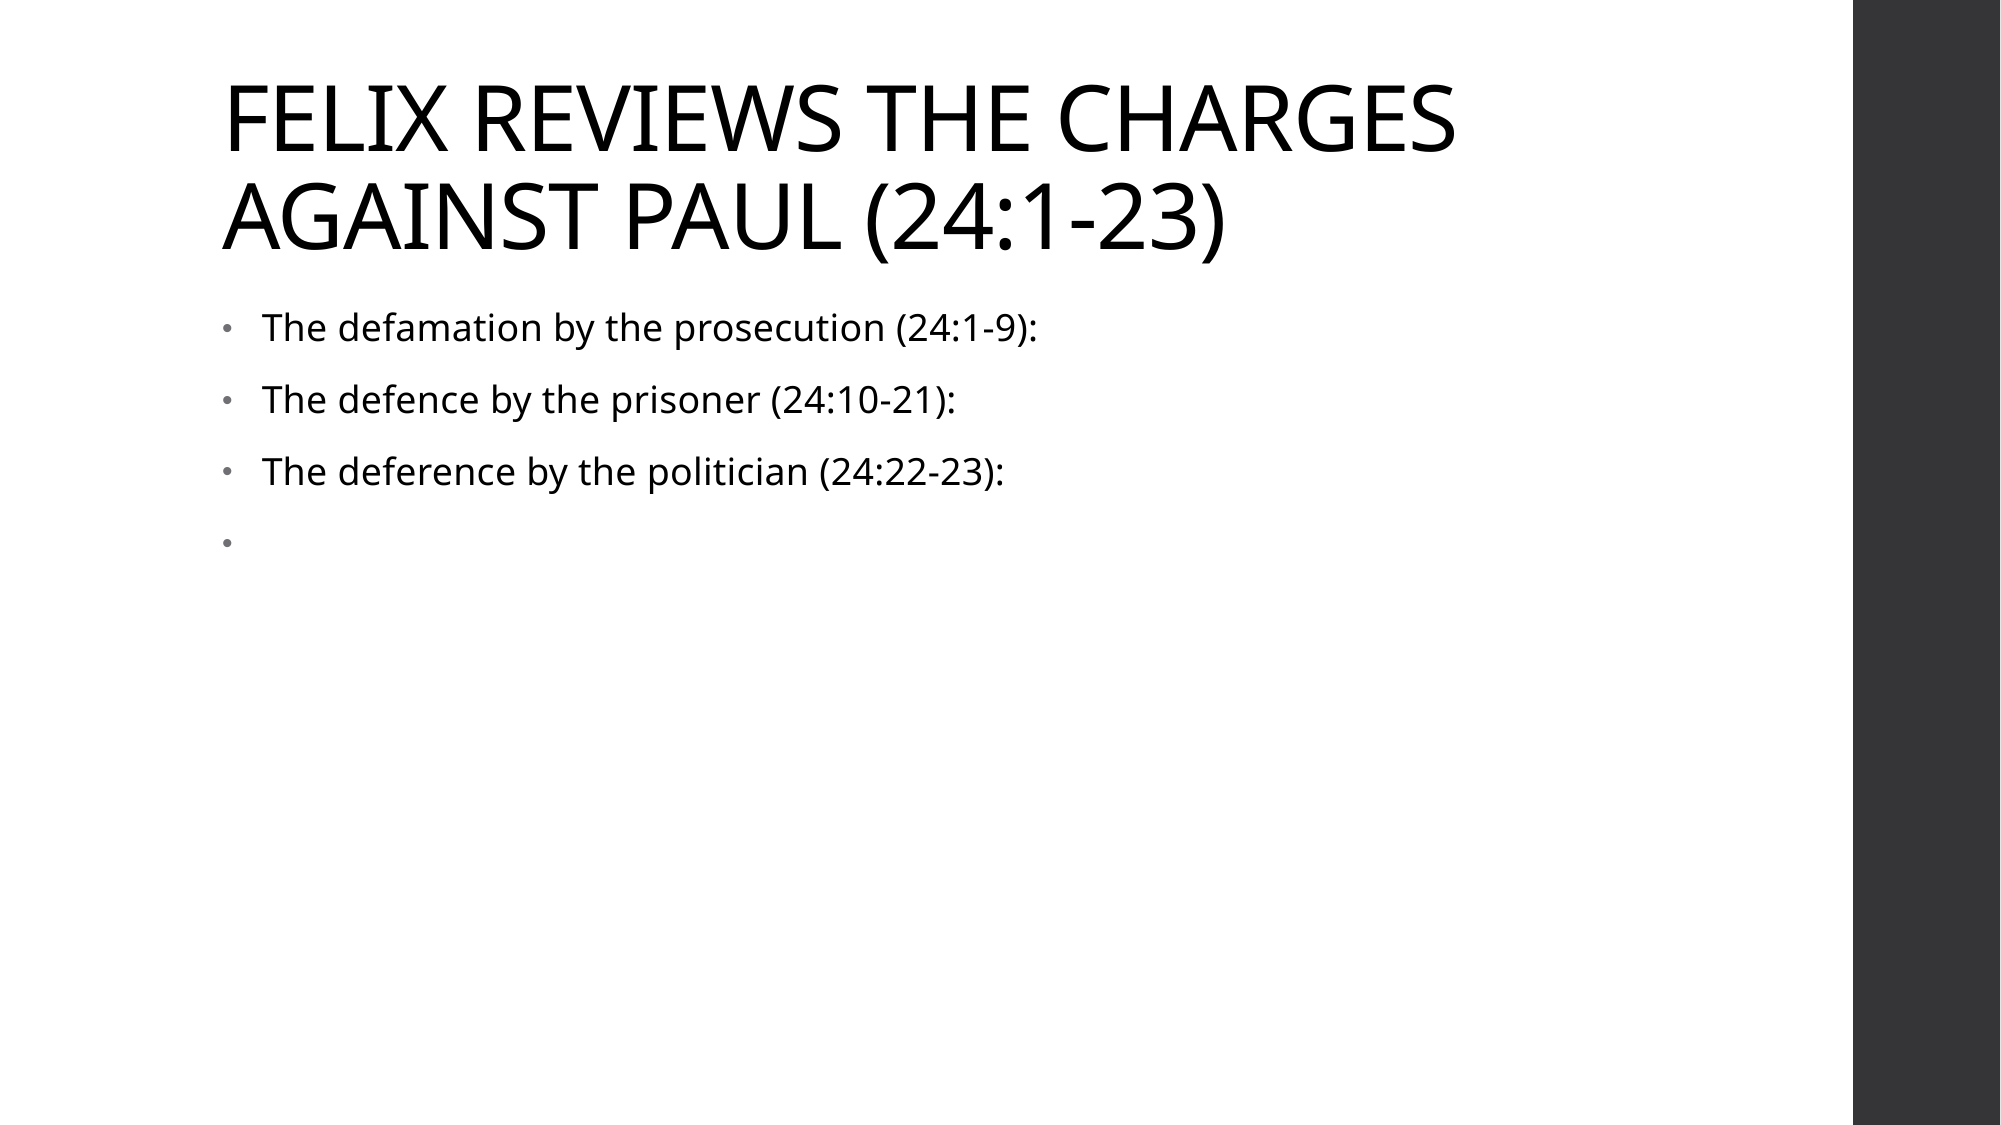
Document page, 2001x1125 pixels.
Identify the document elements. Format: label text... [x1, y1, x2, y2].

list The defamation by the prosecution (24:1-9): The defence by the prisoner (24:10-21): The deference by the politician (24:22-23): [206, 299, 1617, 1014]
title FELIX REVIEWS THE CHARGES AGAINST PAUL (24:1-23) [206, 60, 1797, 278]
